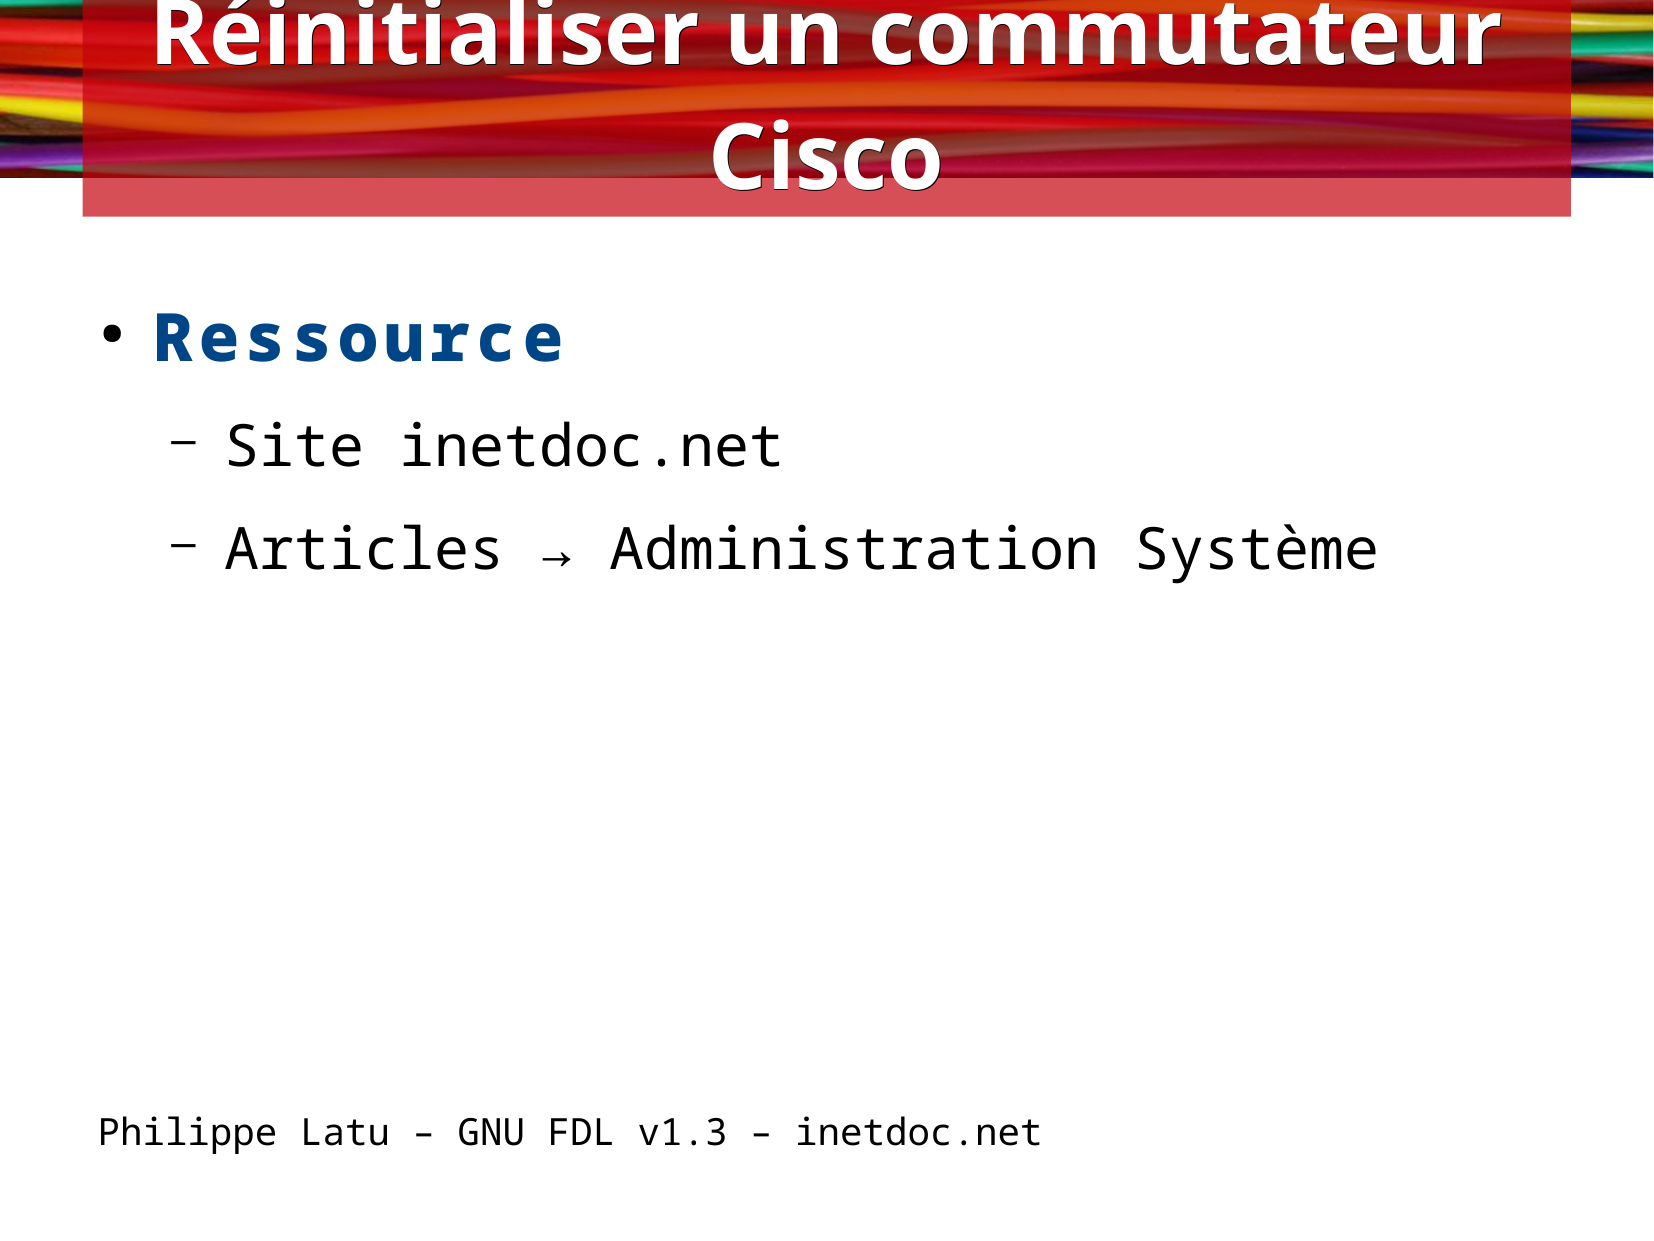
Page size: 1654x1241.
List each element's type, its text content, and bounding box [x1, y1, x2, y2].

text_box Philippe Latu – GNU FDL v1.3 – inetdoc.net [82, 1098, 1619, 1161]
list Ressource Site inetdoc.net Articles → Administration Système [82, 290, 1571, 1010]
picture [0, 0, 82, 178]
picture [1571, 0, 1654, 178]
title Réinitialiser un commutateur Cisco [82, 11, 1571, 172]
